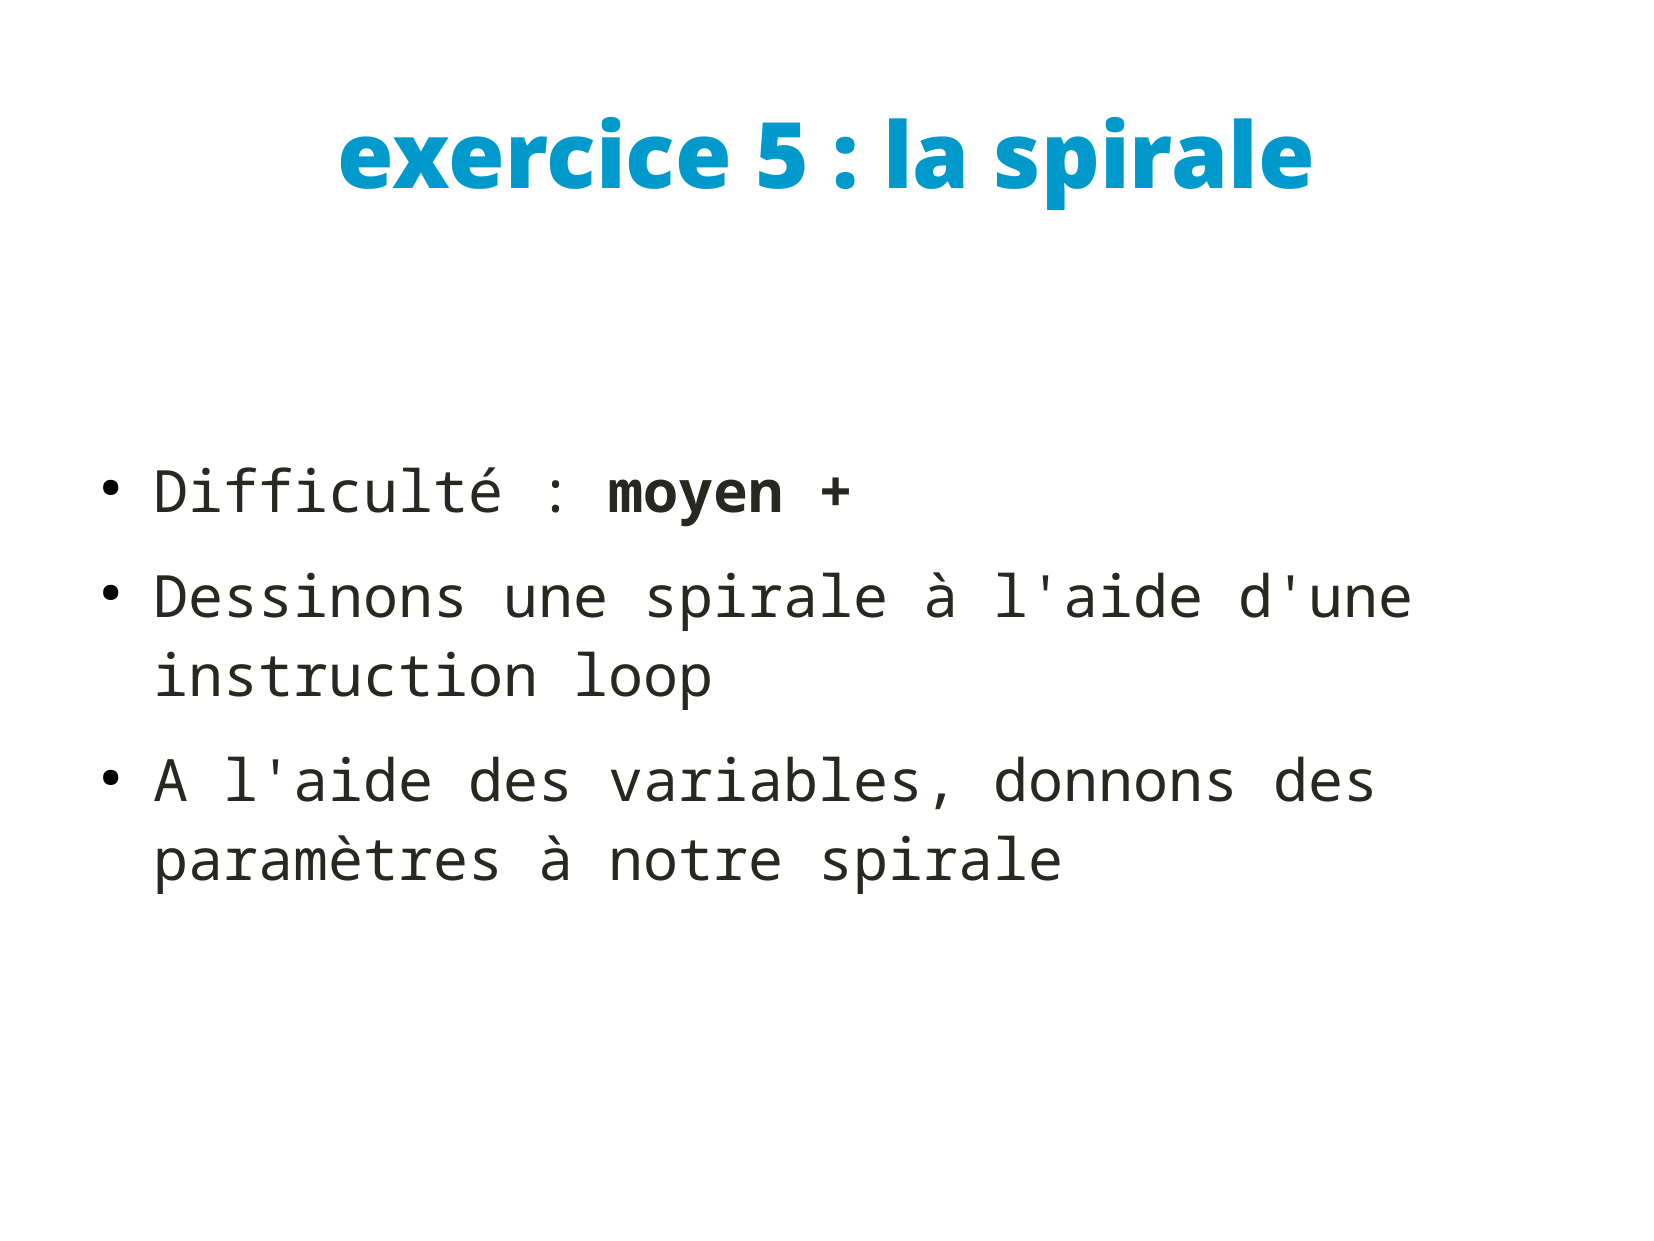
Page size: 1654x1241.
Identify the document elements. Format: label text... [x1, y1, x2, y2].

title exercice 5 : la spirale [82, 49, 1571, 257]
list Difficulté : moyen + Dessinons une spirale à l'aide d'une instruction loop A l'aide des variables, donnons des paramètres à notre spirale [82, 450, 1571, 1096]
